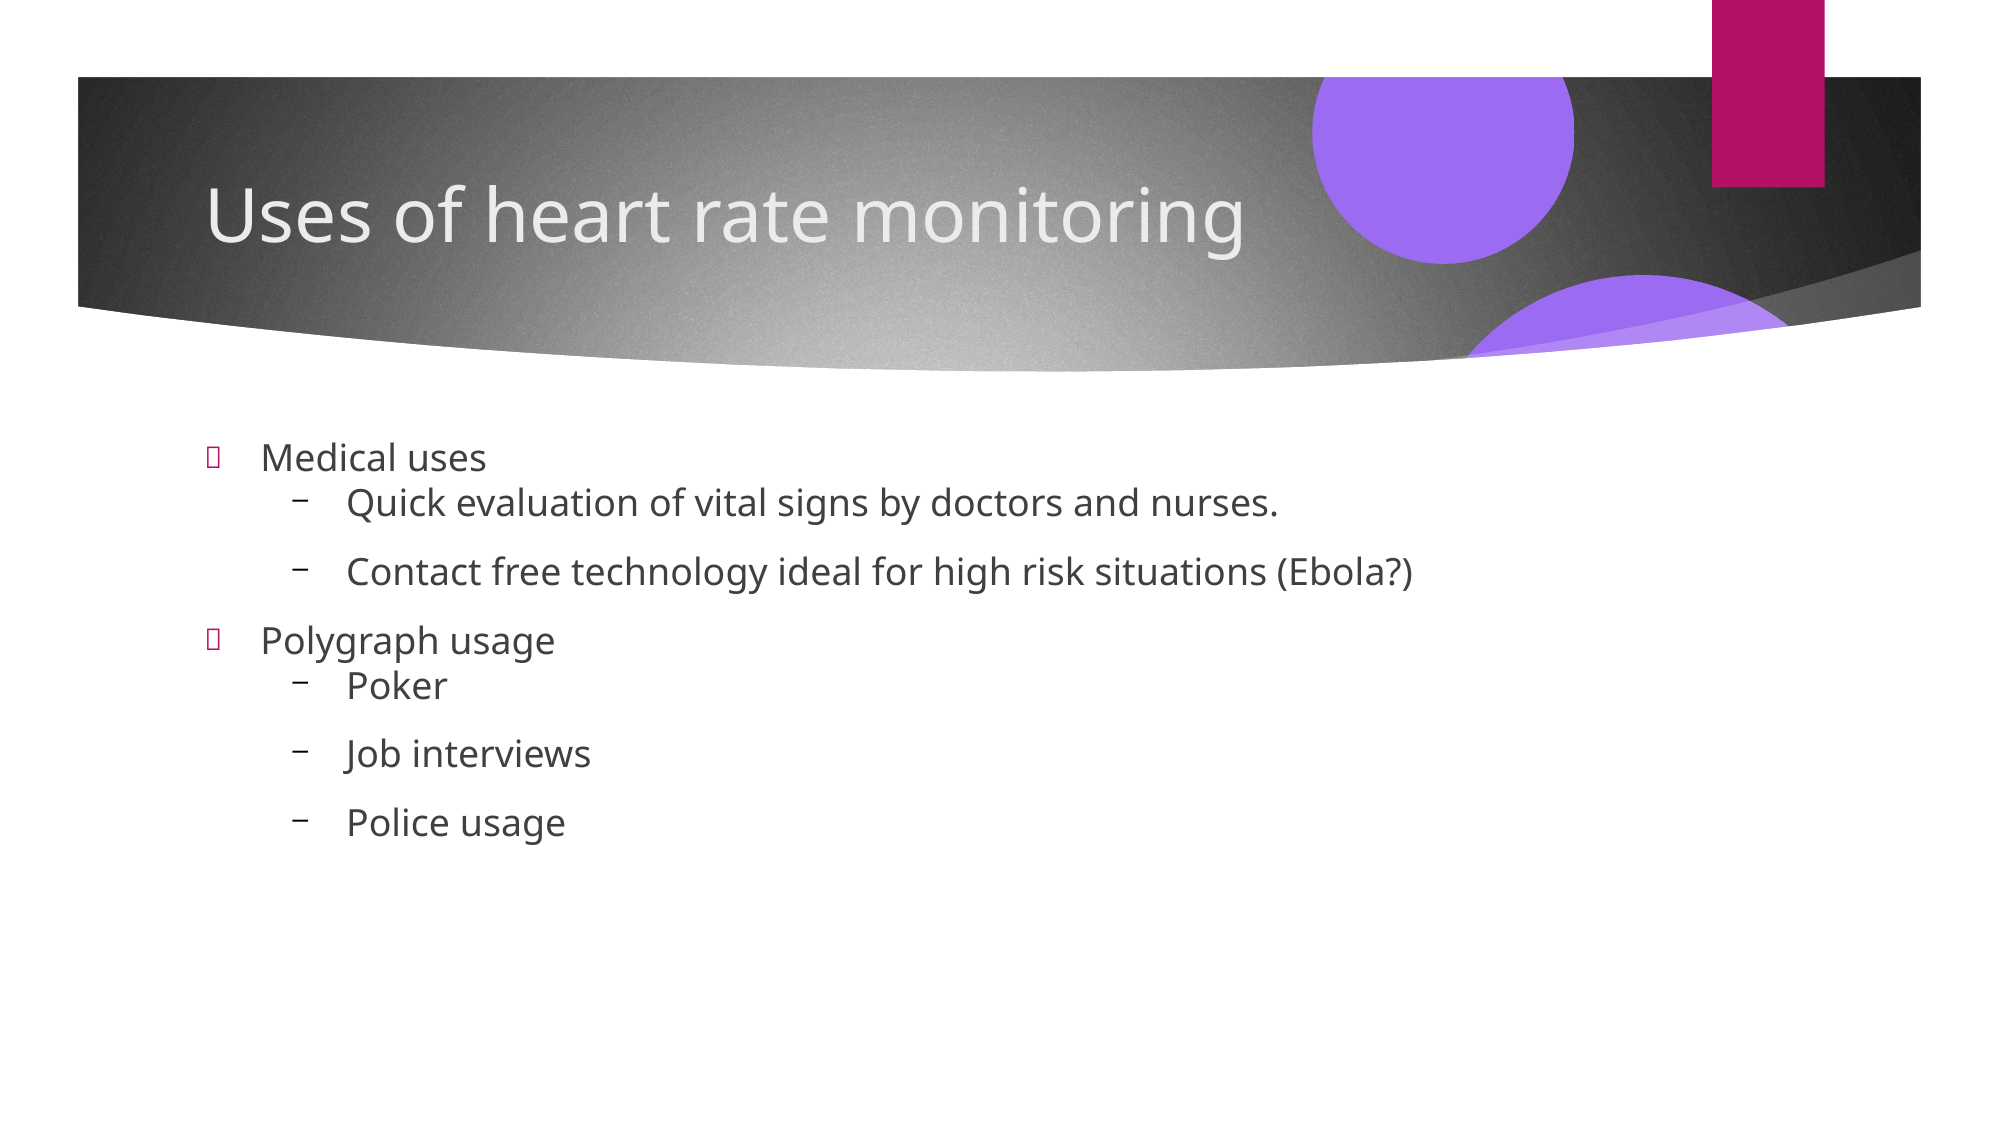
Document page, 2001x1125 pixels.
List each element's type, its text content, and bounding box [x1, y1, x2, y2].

picture [730, 227, 749, 237]
picture [1212, 227, 1234, 237]
picture [403, 227, 426, 237]
picture [218, 227, 245, 237]
picture [932, 227, 955, 237]
title Uses of heart rate monitoring [189, 159, 1627, 227]
picture [79, 78, 1920, 371]
list Medical uses Quick evaluation of vital signs by doctors and nurses. Contact free technology ideal for high risk situations (Ebola?) Polygraph usage Poker Job interviews Police usage [189, 427, 1638, 988]
picture [581, 227, 600, 237]
picture [1070, 227, 1093, 237]
